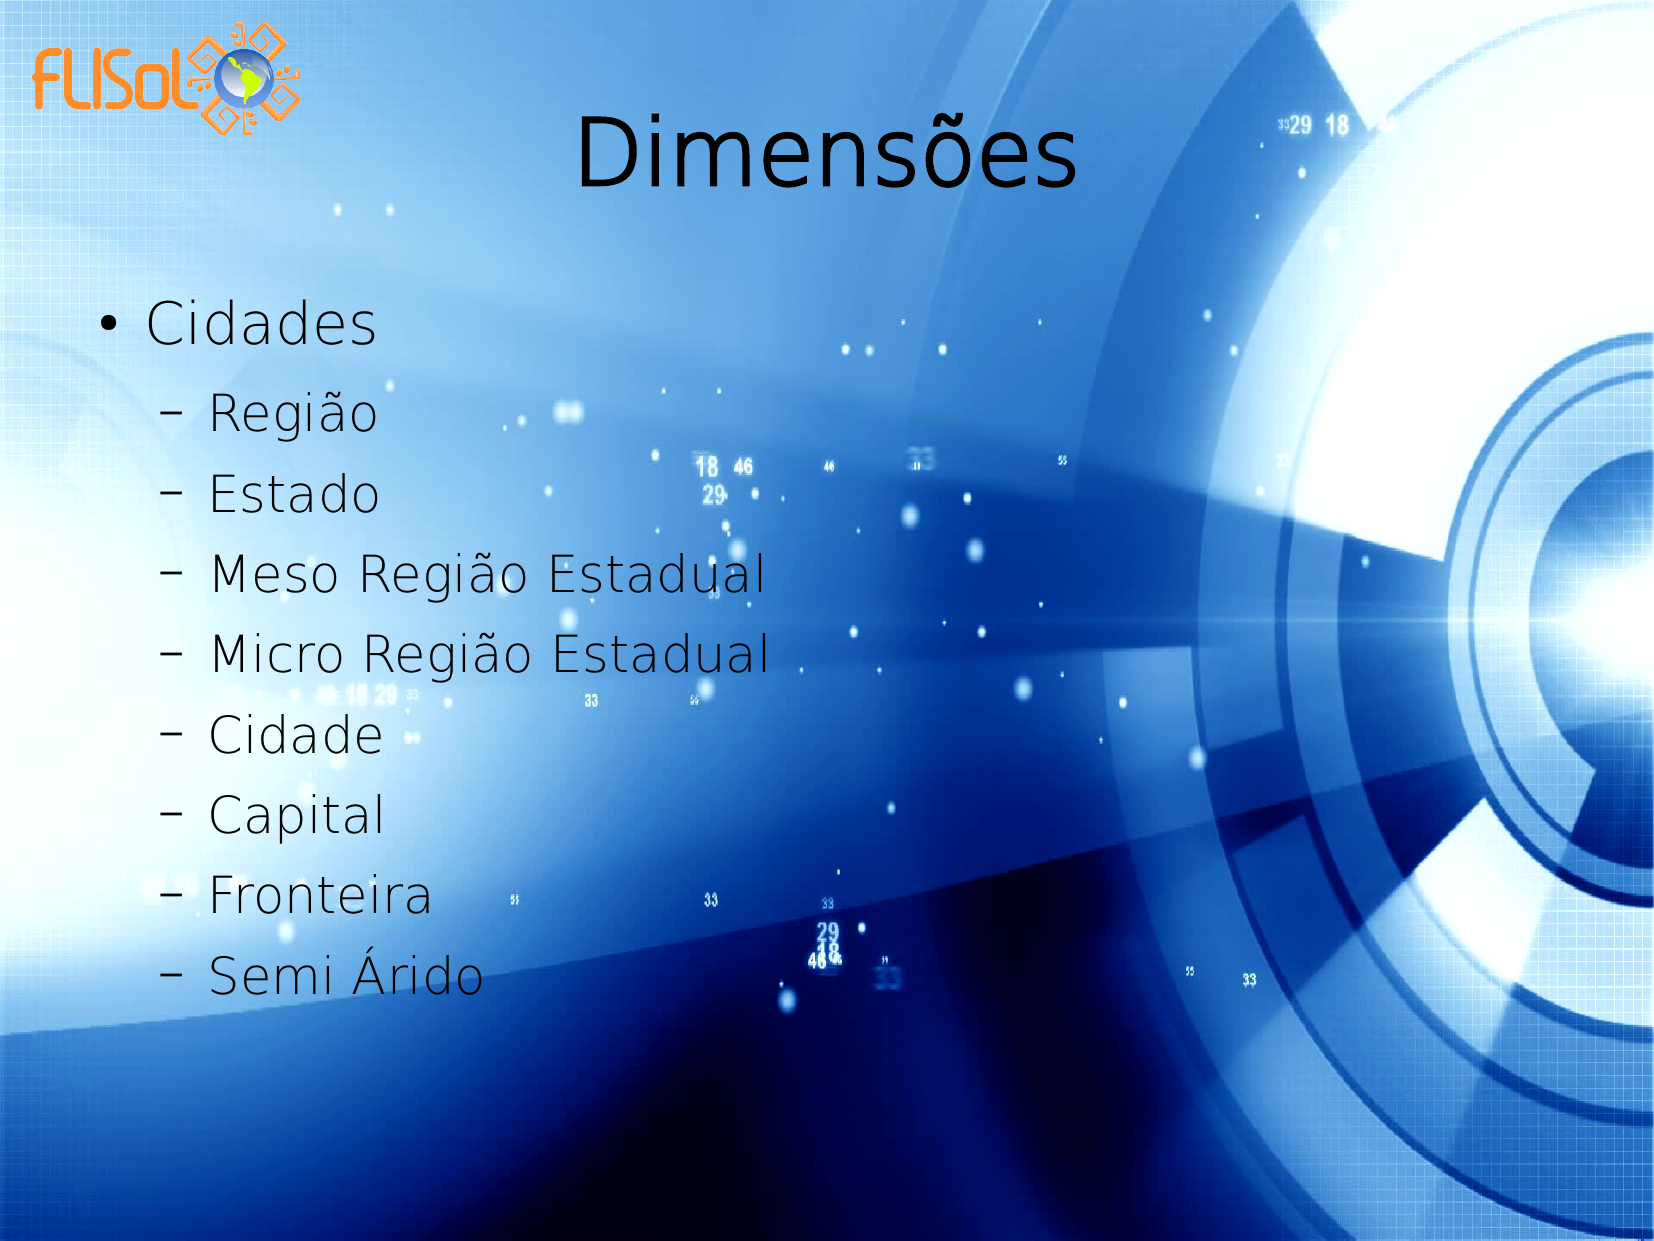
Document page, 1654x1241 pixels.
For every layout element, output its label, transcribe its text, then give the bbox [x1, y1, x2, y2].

list Cidades Região Estado Meso Região Estadual Micro Região Estadual Cidade Capital Fronteira Semi Árido [82, 290, 1571, 1010]
title Dimensões [82, 49, 1571, 257]
picture [0, 0, 1654, 1241]
